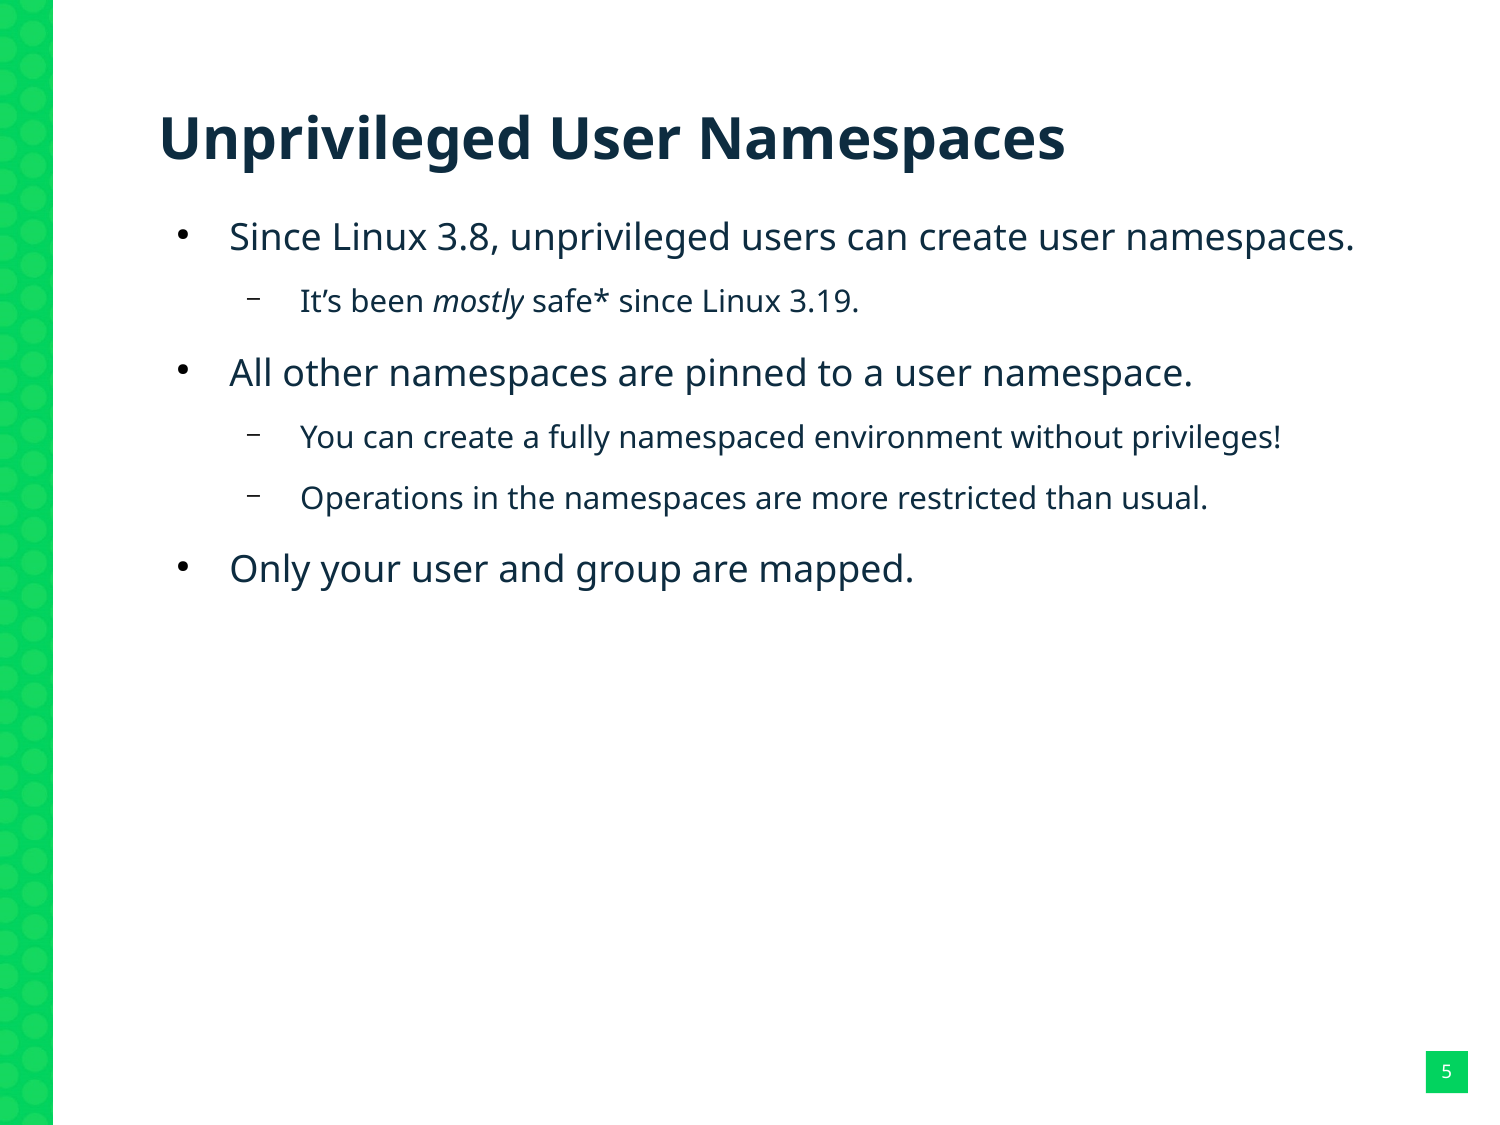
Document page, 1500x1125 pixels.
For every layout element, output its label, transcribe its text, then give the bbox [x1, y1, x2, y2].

title Unprivileged User Namespaces [143, 94, 1397, 180]
list Since Linux 3.8, unprivileged users can create user namespaces. It’s been mostly safe* since Linux 3.19. All other namespaces are pinned to a user namespace. You can create a fully namespaced environment without privileges! Operations in the namespaces are more restricted than usual. Only your user and group are mapped. [143, 205, 1397, 1021]
text_box <number> [1425, 1051, 1468, 1094]
picture [0, 0, 53, 1125]
